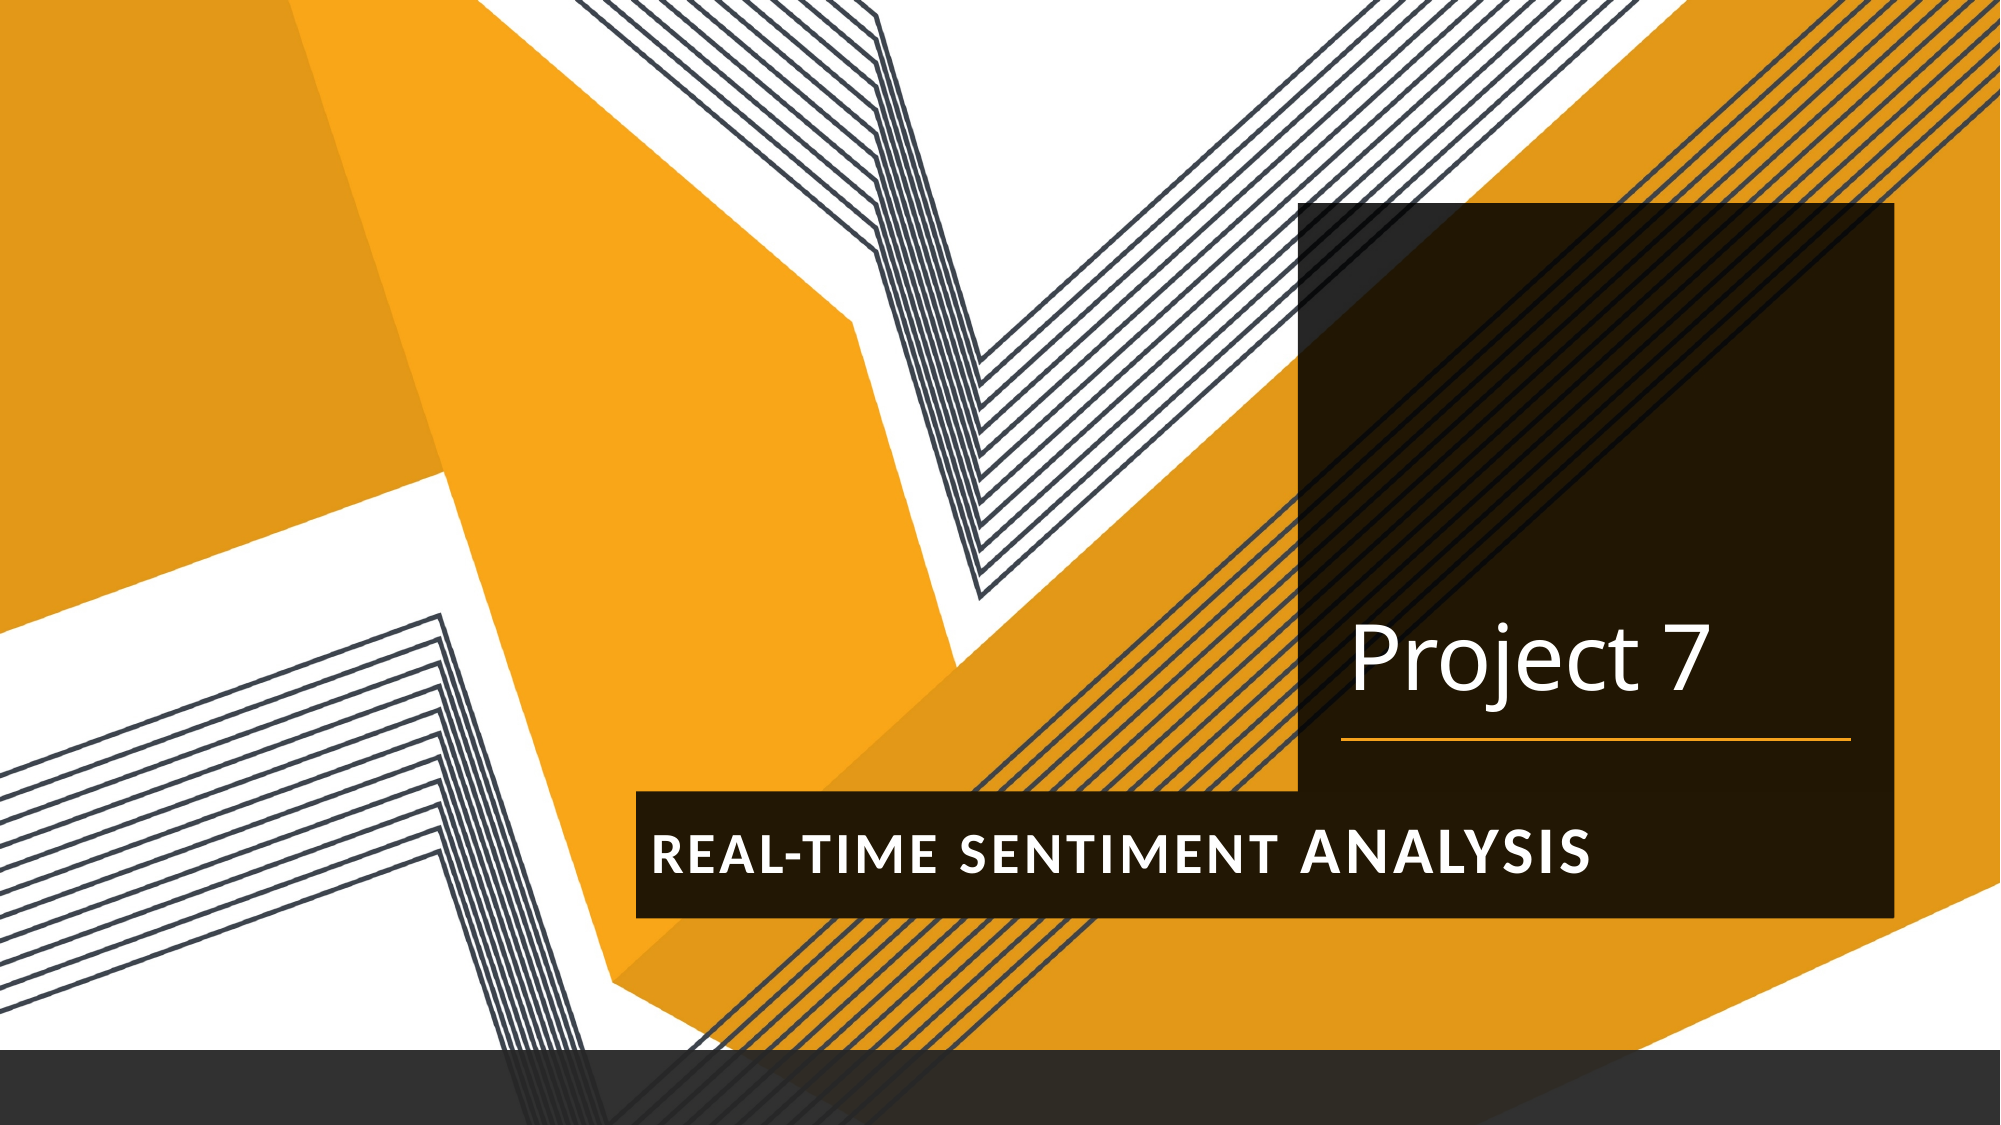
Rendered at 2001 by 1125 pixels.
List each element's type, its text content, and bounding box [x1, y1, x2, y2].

picture [0, 0, 2000, 1050]
title Project 7 [1332, 242, 1860, 718]
text_box [0, 1050, 2000, 1125]
text_box [1298, 203, 1894, 791]
subtitle Real-Time Sentiment Analysis [636, 791, 1894, 919]
